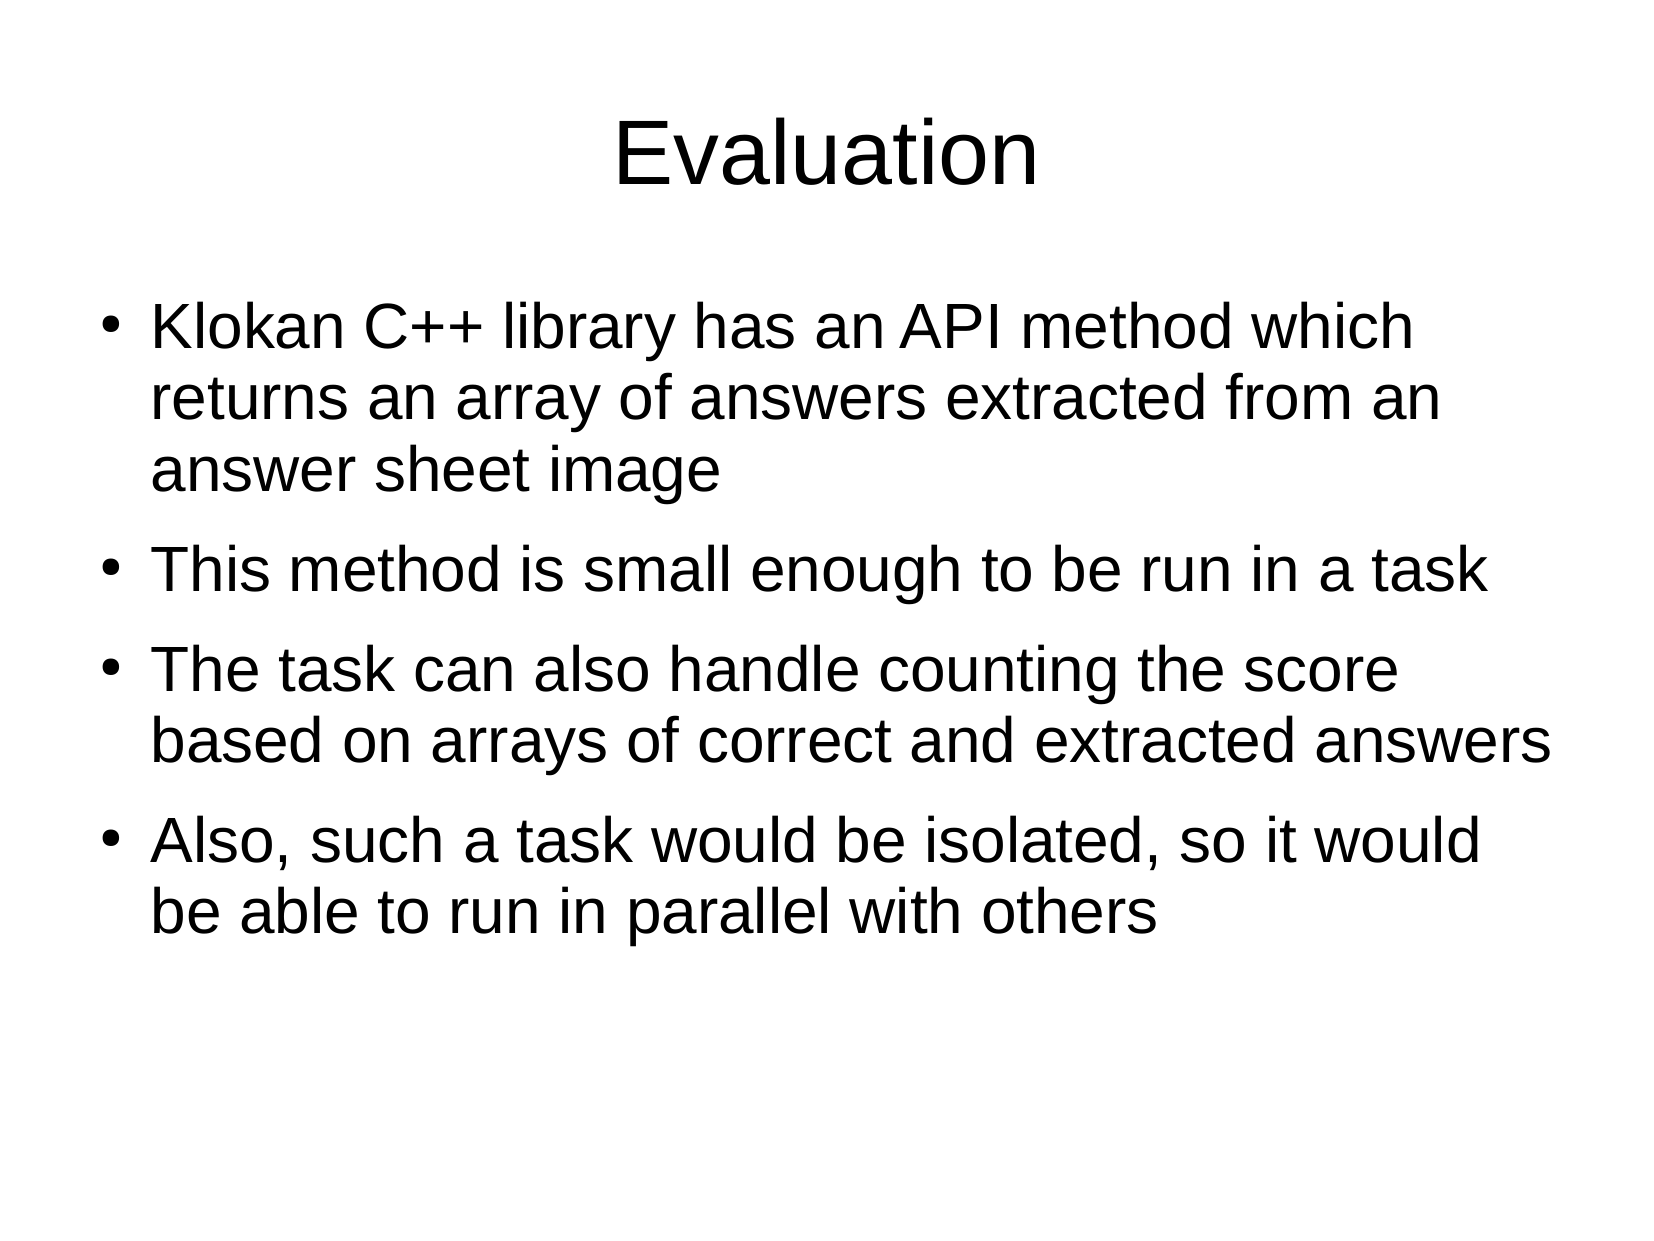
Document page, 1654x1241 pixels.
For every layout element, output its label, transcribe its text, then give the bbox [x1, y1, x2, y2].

list Klokan C++ library has an API method which returns an array of answers extracted from an answer sheet image This method is small enough to be run in a task The task can also handle counting the score based on arrays of correct and extracted answers Also, such a task would be isolated, so it would be able to run in parallel with others [82, 290, 1571, 1010]
title Evaluation [82, 49, 1571, 257]
